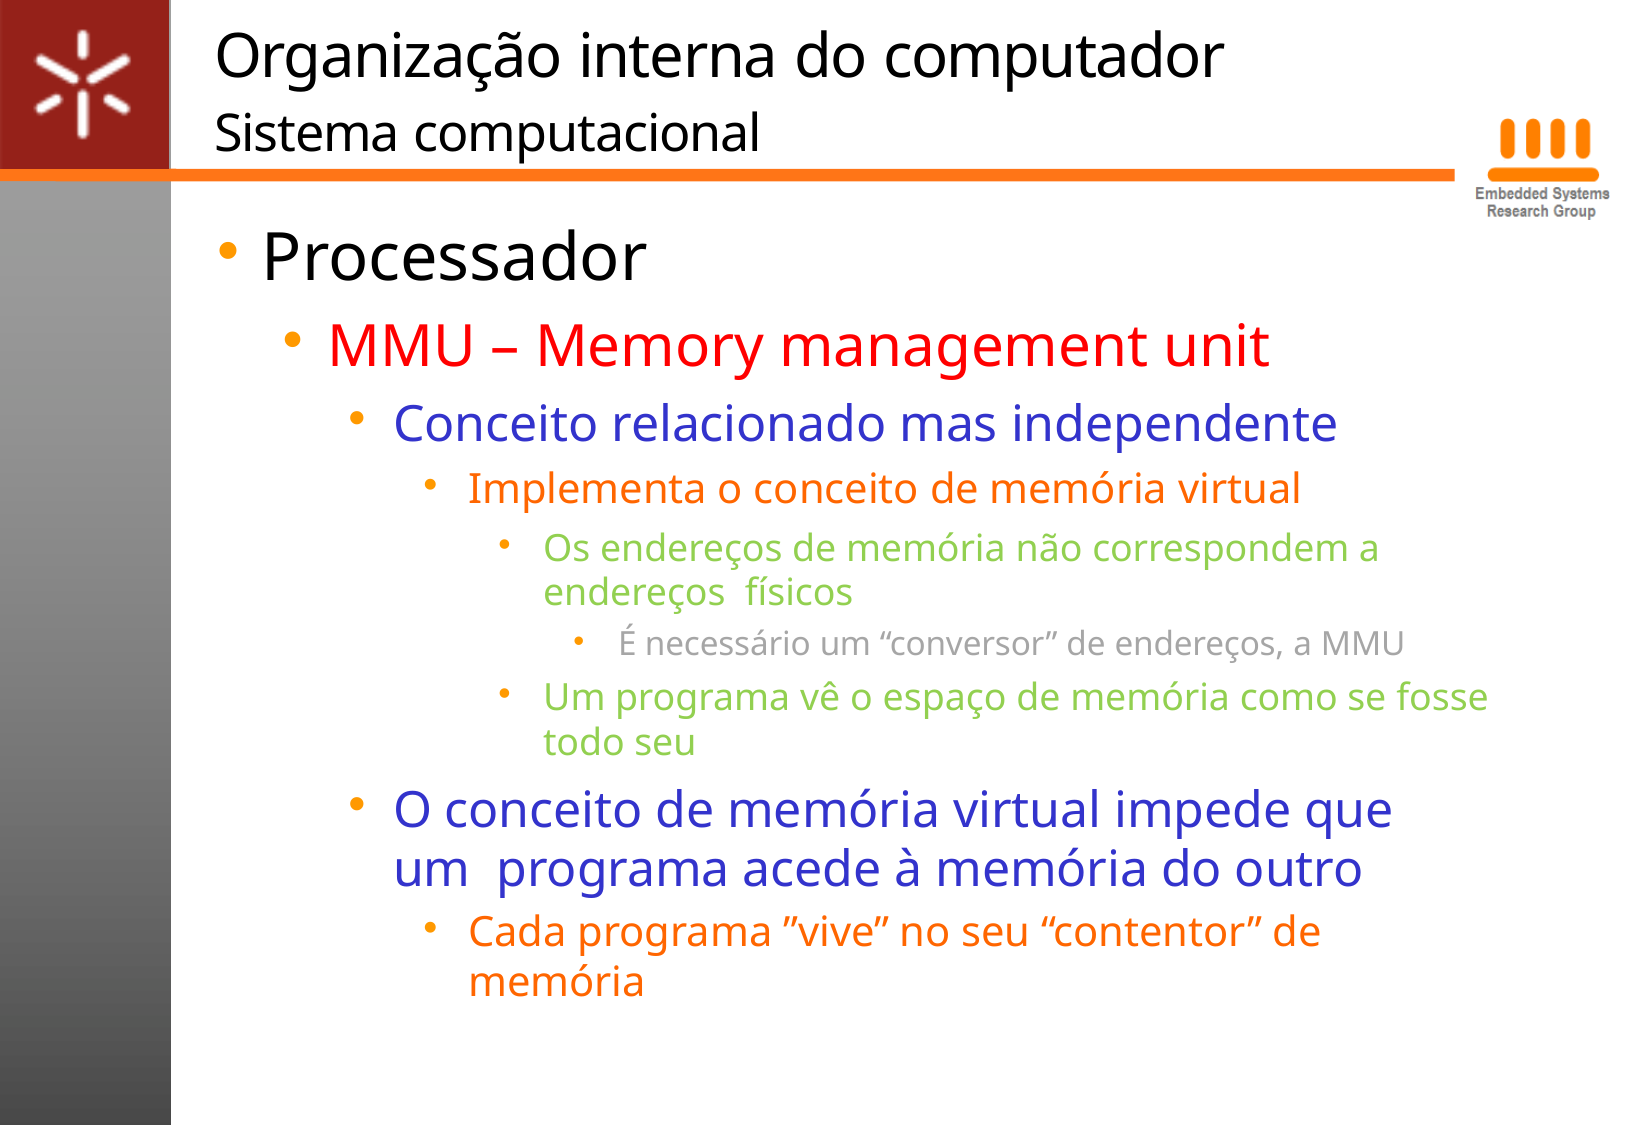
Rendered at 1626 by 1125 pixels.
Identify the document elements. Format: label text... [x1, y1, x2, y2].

picture [0, 182, 171, 1125]
text_box Processador MMU – Memory management unit Conceito relacionado mas independente Implementa o conceito de memória virtual Os endereços de memória não correspondem a endereços físicos É necessário um “conversor” de endereços, a MMU Um programa vê o espaço de memória como se fosse todo seu O conceito de memória virtual impede que um programa acede à memória do outro Cada programa ”vive” no seu “contentor” de memória [214, 196, 1593, 1006]
picture [0, 0, 171, 169]
picture [1475, 118, 1610, 220]
title Organização interna do computador Sistema computacional [212, 16, 1323, 234]
